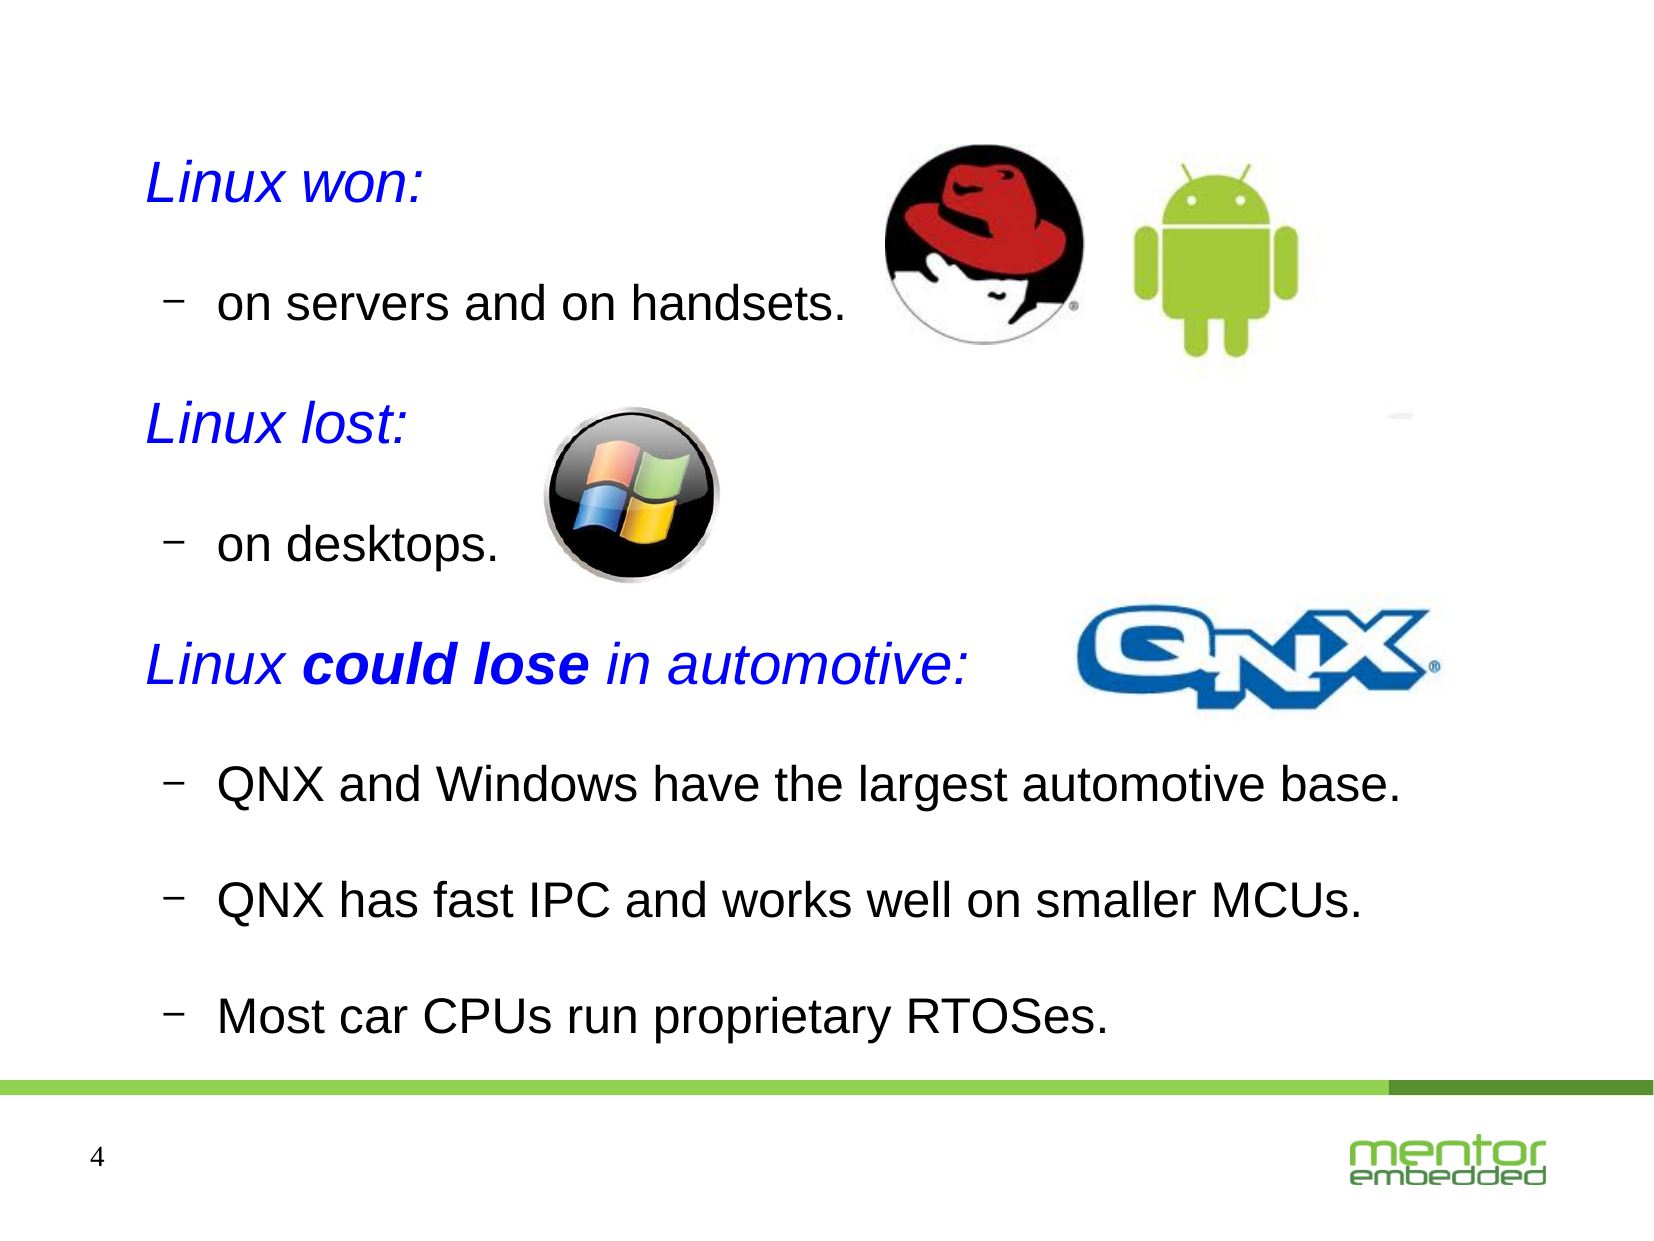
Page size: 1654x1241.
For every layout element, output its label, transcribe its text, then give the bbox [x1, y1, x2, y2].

picture [885, 104, 1413, 346]
picture [1350, 1134, 1546, 1185]
list Linux won: on servers and on handsets. Linux lost: on desktops. Linux could lose in automotive: QNX and Windows have the largest automotive base. QNX has fast IPC and works well on smaller MCUs. Most car CPUs run proprietary RTOSes. [75, 150, 1531, 1156]
picture [540, 404, 721, 586]
